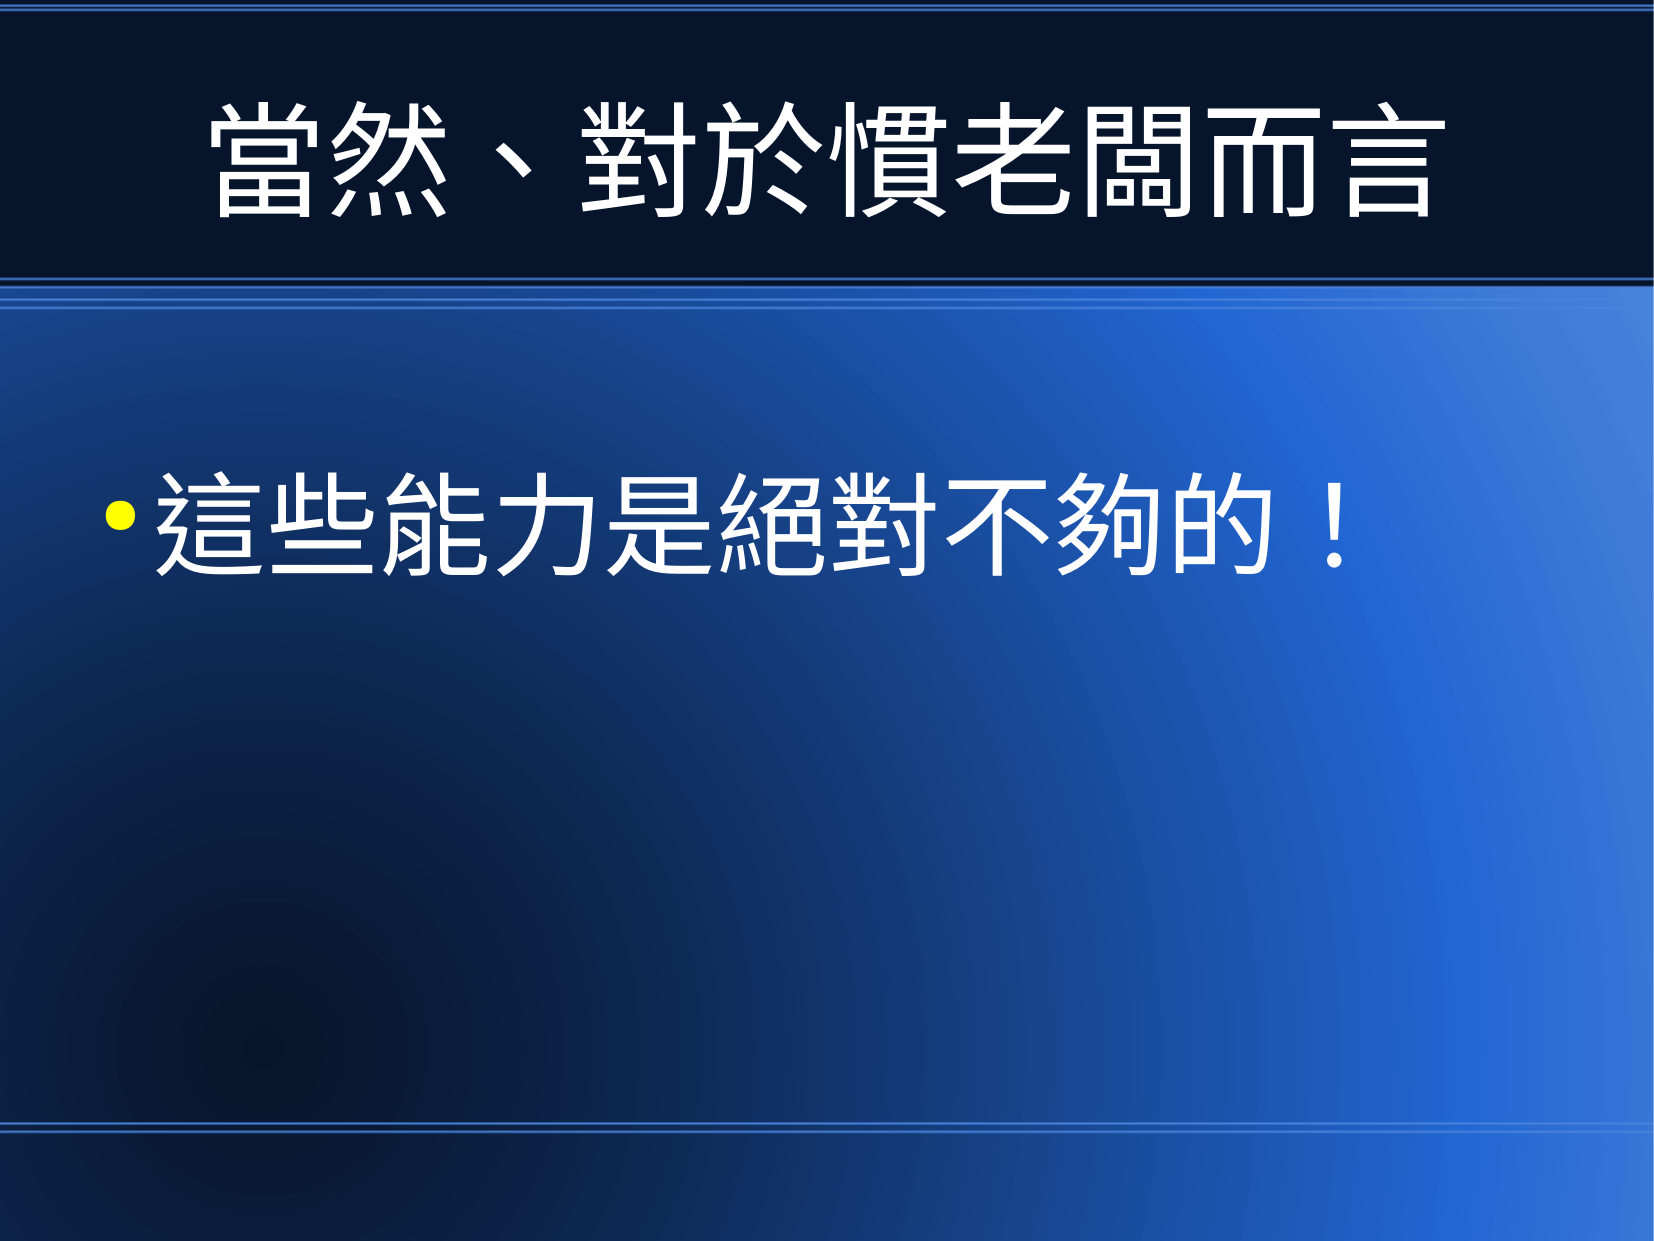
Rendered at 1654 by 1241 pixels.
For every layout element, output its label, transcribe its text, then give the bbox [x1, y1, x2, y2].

list 這些能力是絕對不夠的！ [82, 355, 1571, 1241]
picture [0, 0, 1654, 1241]
title 當然、對於慣老闆而言 [82, 49, 1571, 257]
